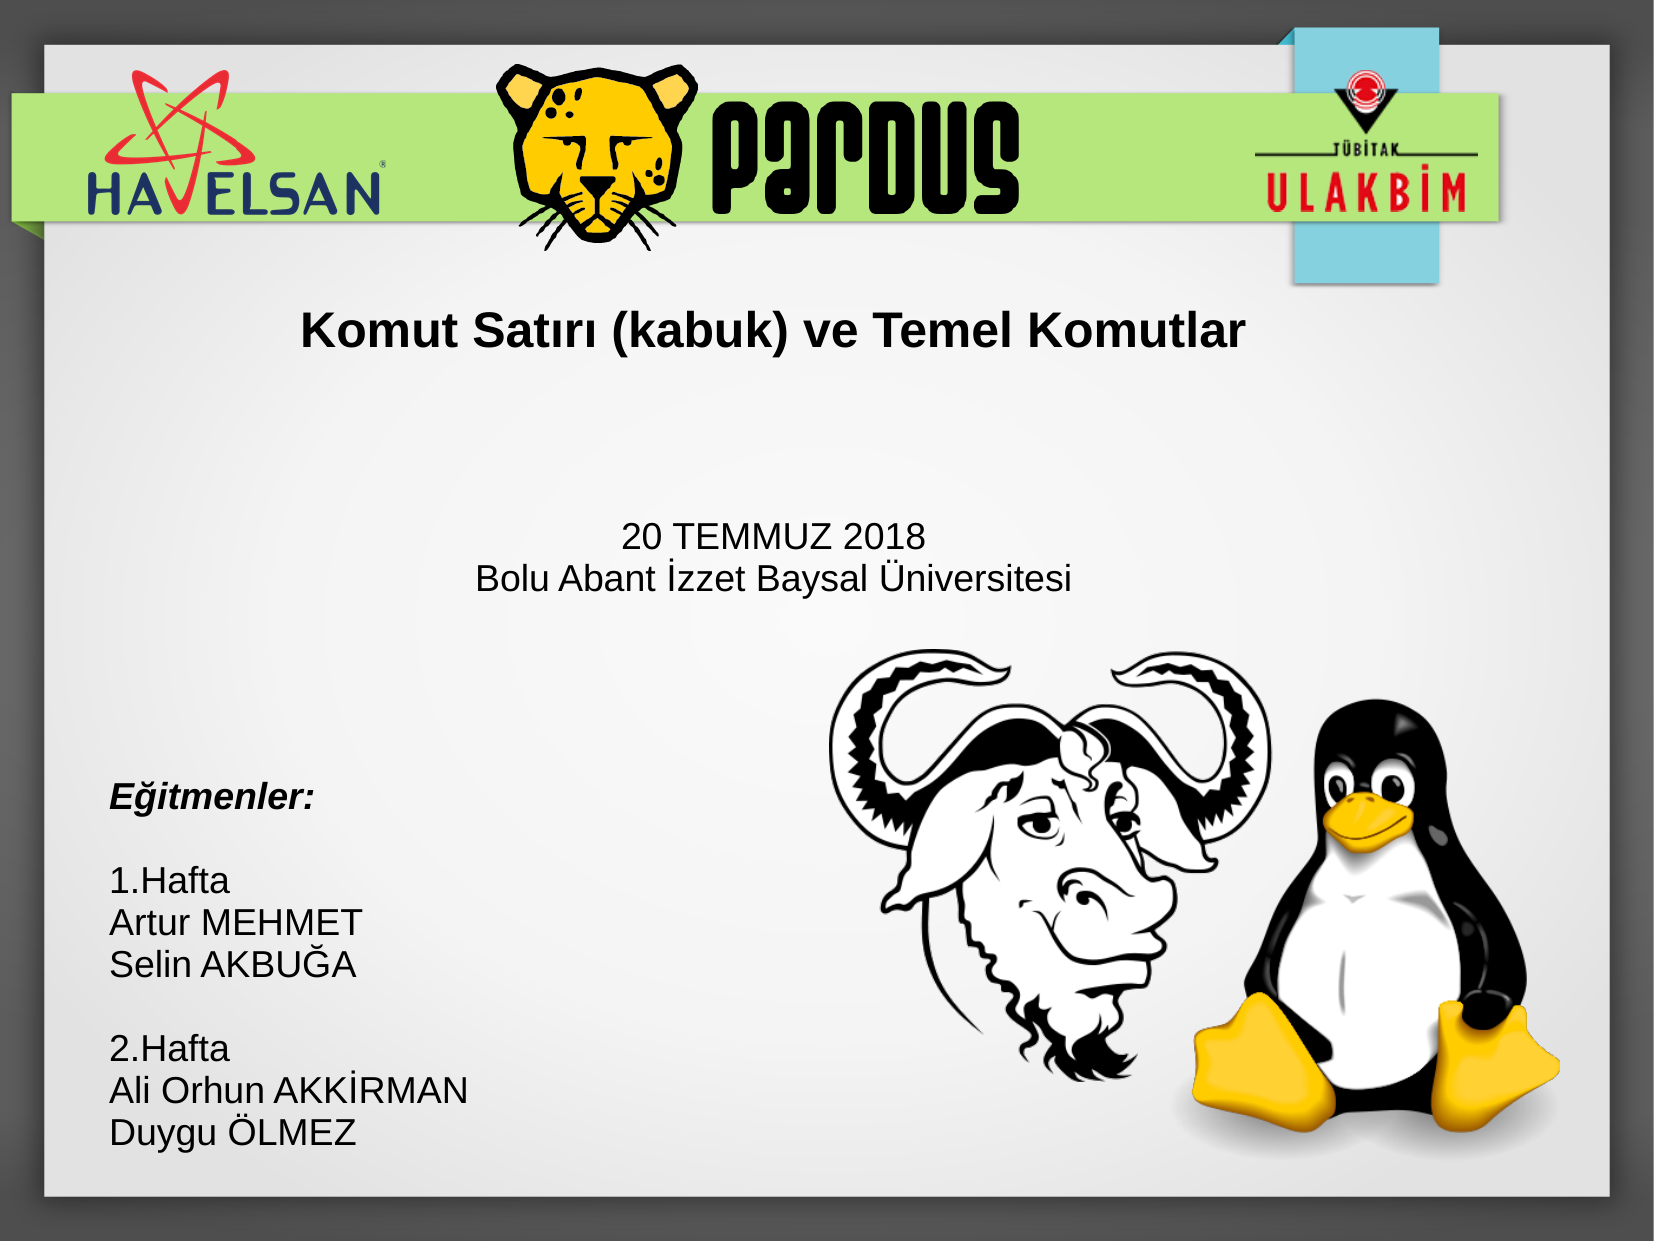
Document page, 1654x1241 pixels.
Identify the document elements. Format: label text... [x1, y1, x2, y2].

picture [0, 0, 1654, 1241]
text_box 20 TEMMUZ 2018 Bolu Abant İzzet Baysal Üniversitesi [307, 507, 1241, 691]
text_box Komut Satırı (kabuk) ve Temel Komutlar [100, 295, 1447, 478]
text_box Eğitmenler: 1.Hafta Artur MEHMET Selin AKBUĞA 2.Hafta Ali Orhun AKKİRMAN Duygu ÖLMEZ [94, 767, 1087, 1161]
